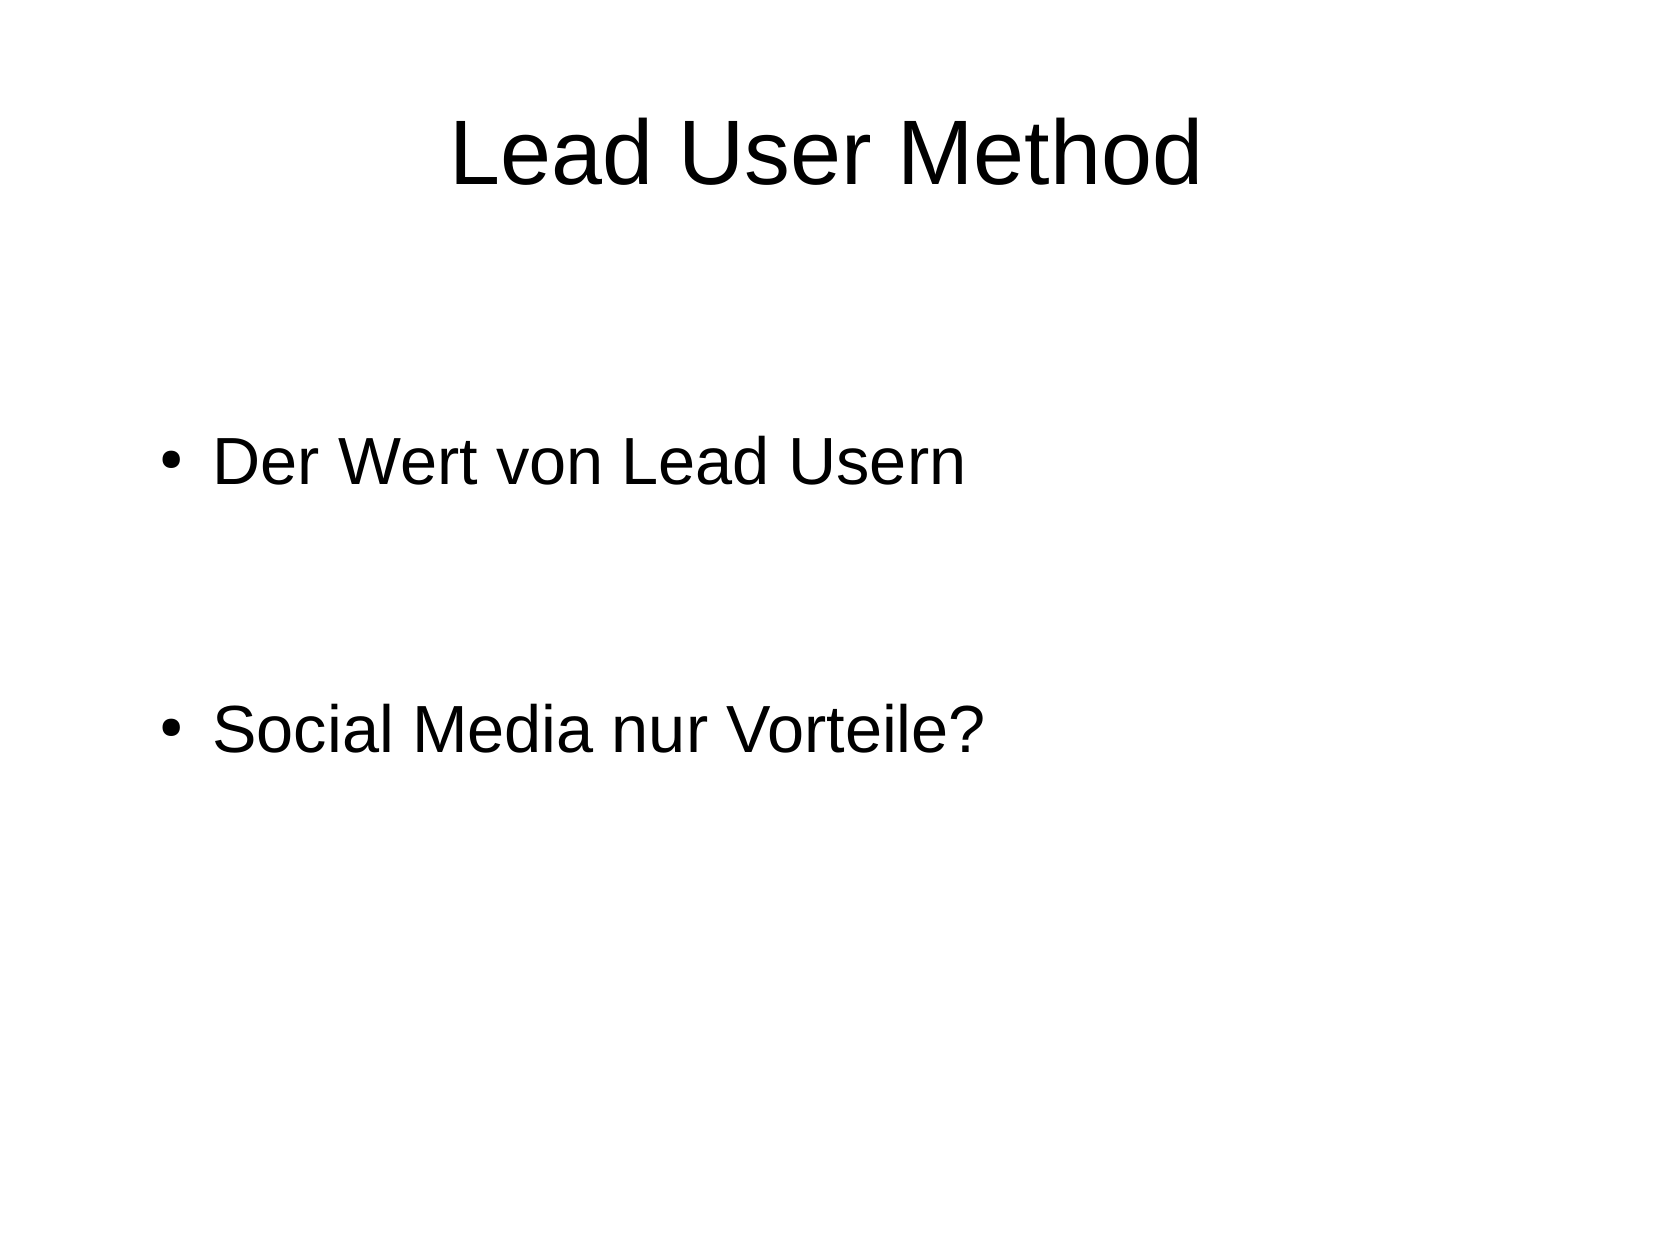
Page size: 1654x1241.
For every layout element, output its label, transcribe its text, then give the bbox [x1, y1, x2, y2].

title Lead User Method [82, 49, 1571, 257]
list Der Wert von Lead Usern Social Media nur Vorteile? [82, 290, 1571, 1109]
